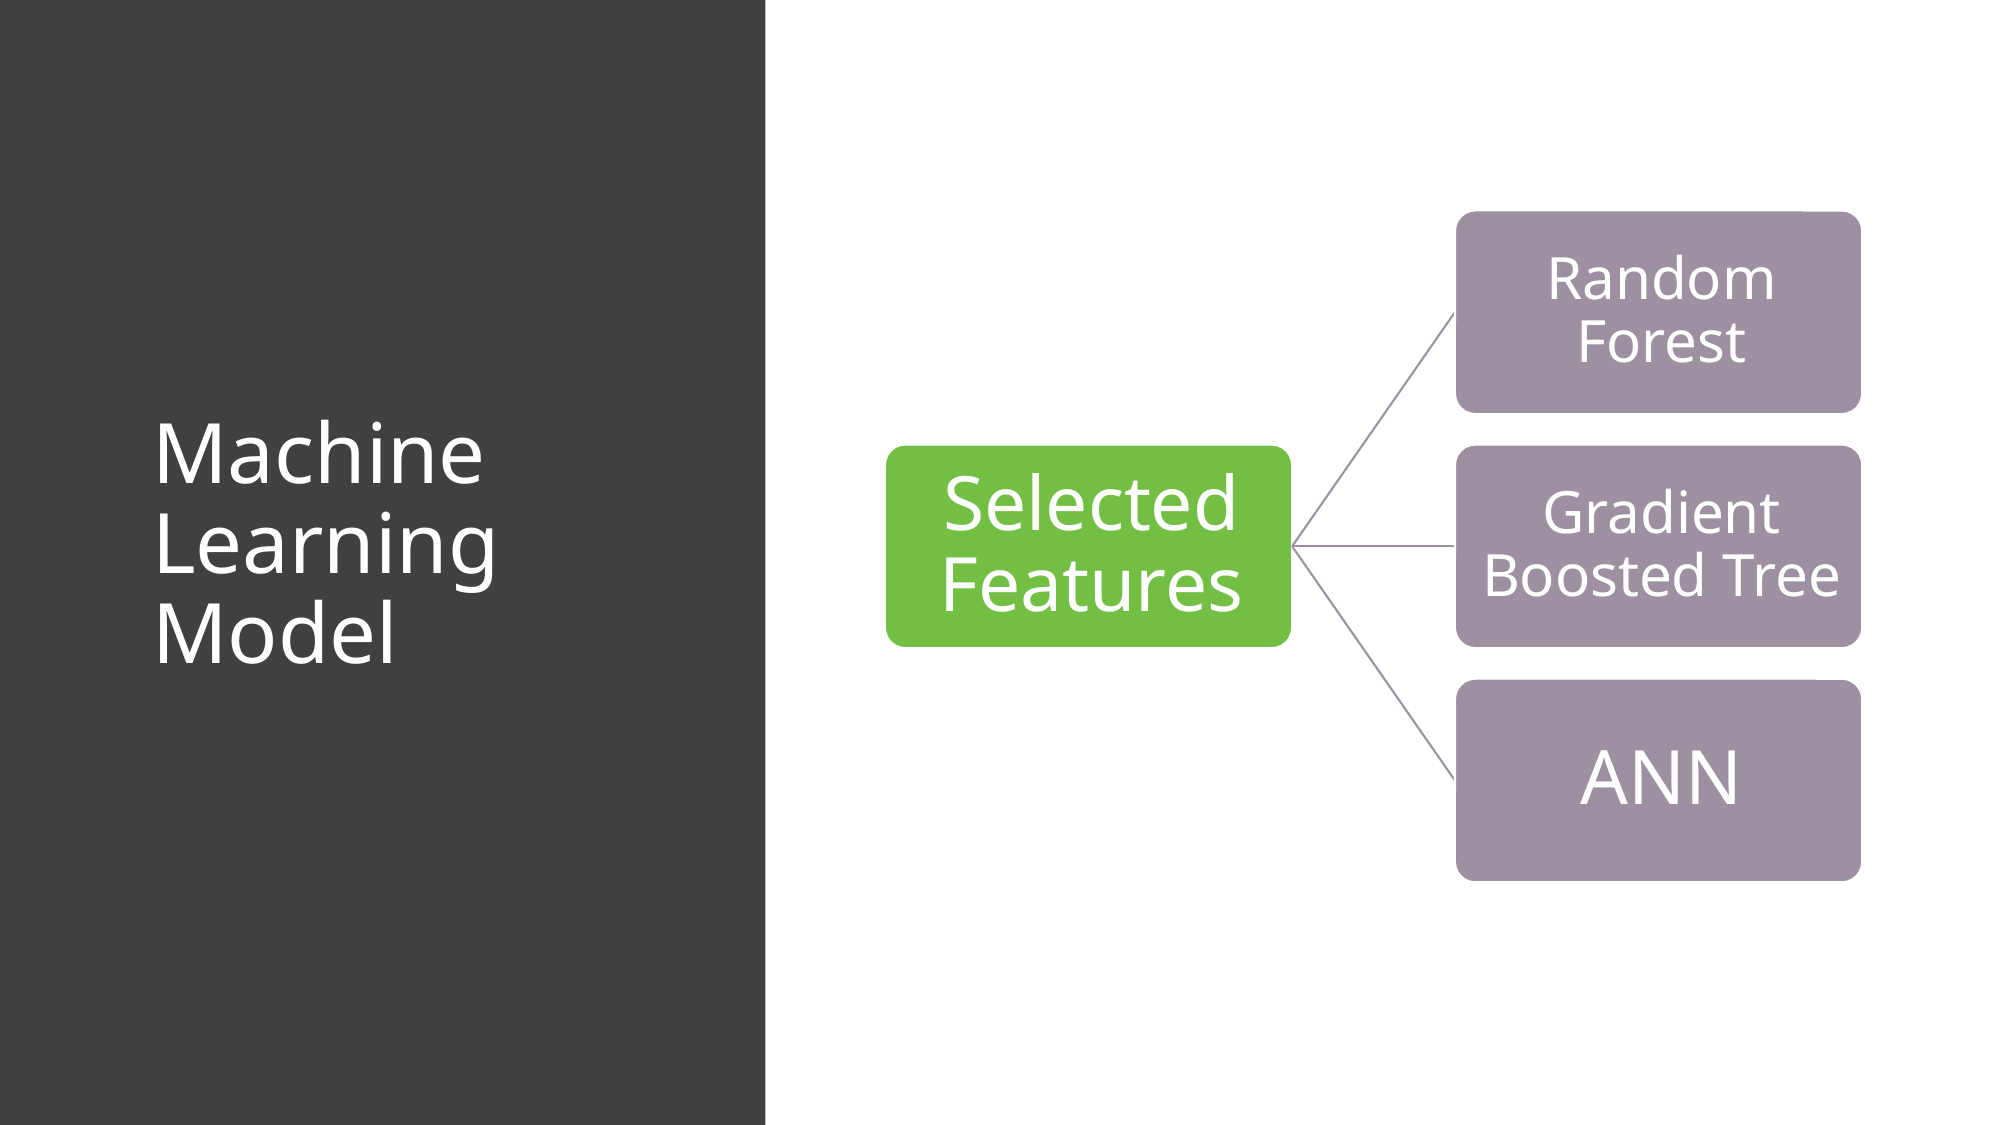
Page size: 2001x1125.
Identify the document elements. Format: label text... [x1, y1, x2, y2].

text_box Gradient Boosted Tree [1454, 444, 1863, 649]
text_box [0, 0, 766, 1125]
text_box Selected Features [884, 444, 1293, 649]
title Machine Learning Model [137, 102, 688, 991]
text_box ANN [1454, 678, 1863, 883]
text_box Random Forest [1454, 210, 1863, 415]
